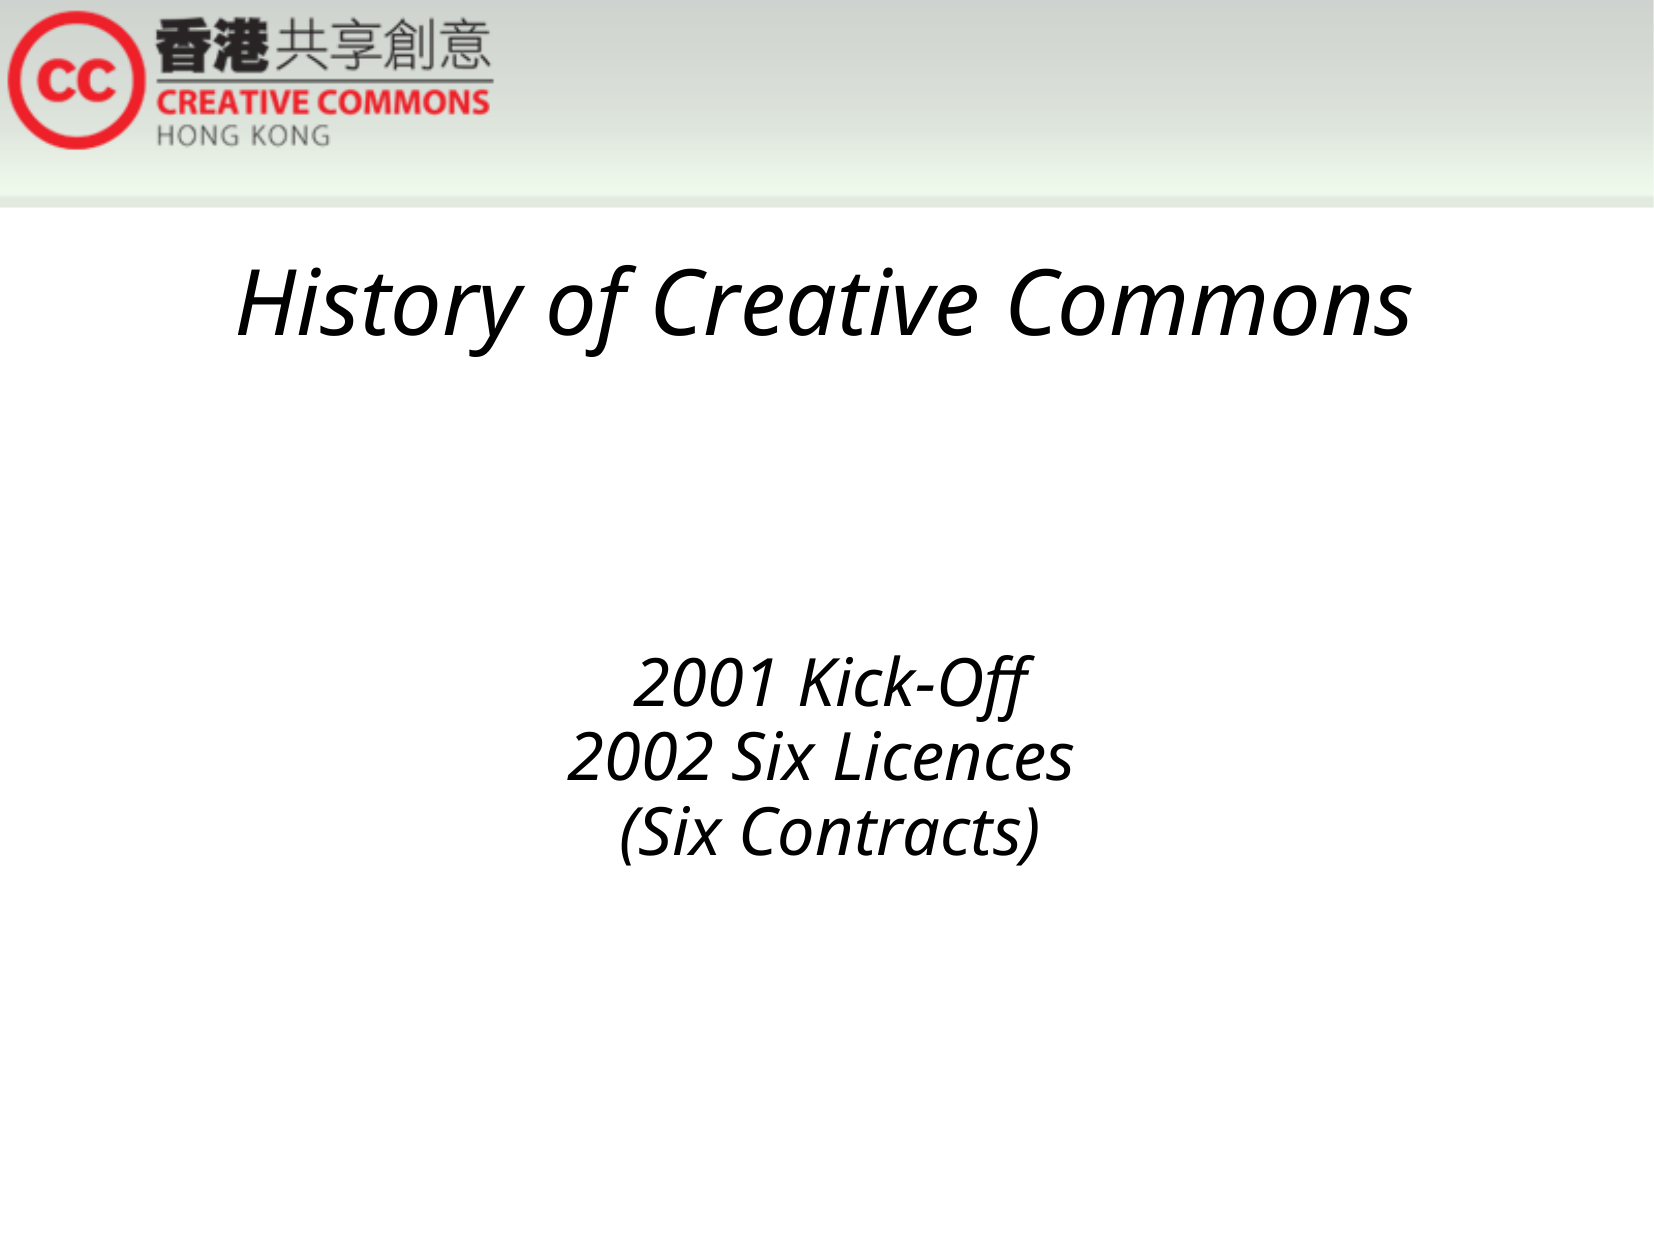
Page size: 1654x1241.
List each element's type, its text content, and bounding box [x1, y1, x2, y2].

picture [0, 0, 1654, 1241]
text_box 2001 Kick-Off 2002 Six Licences (Six Contracts) [86, 427, 1575, 1086]
text_box History of Creative Commons [80, 205, 1569, 398]
